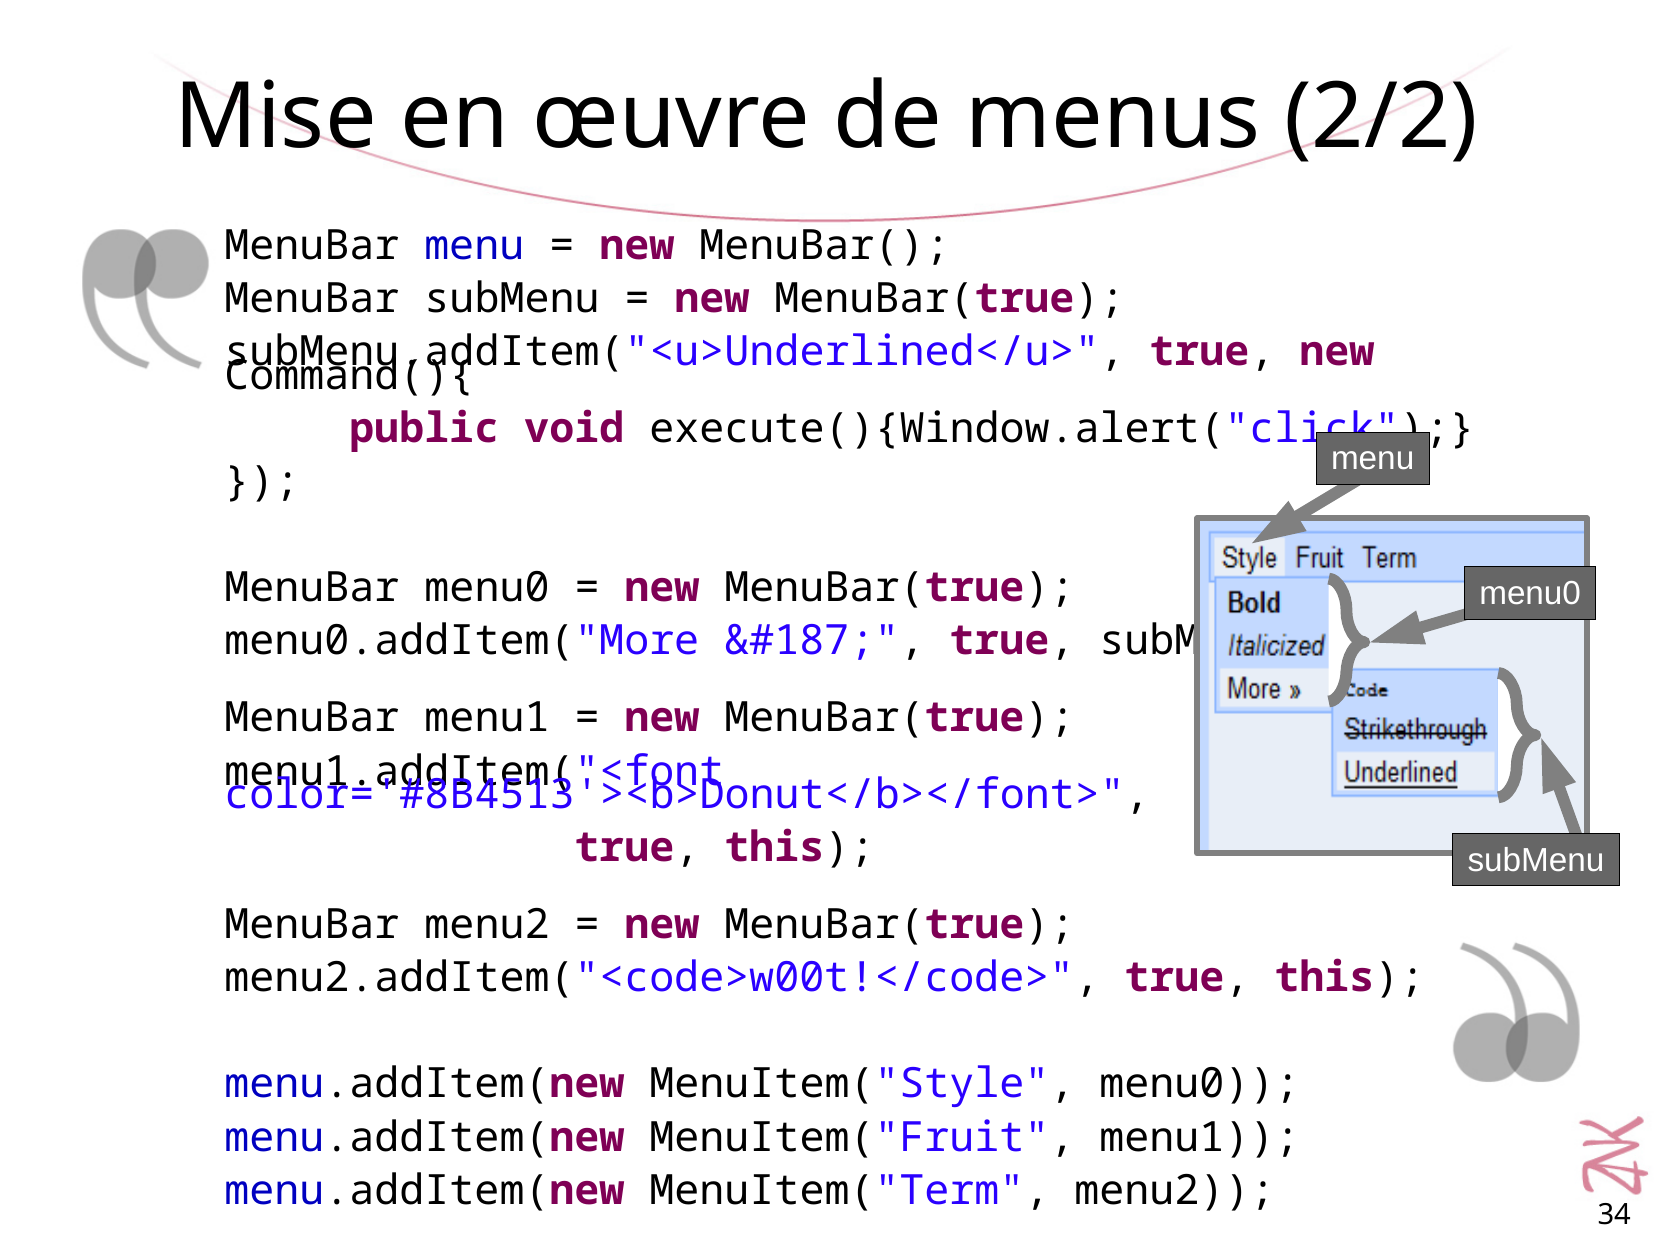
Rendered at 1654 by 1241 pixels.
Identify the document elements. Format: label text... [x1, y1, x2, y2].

title Mise en œuvre de menus (2/2) [82, 11, 1571, 213]
text_box menu [1316, 432, 1430, 485]
text_box subMenu [1452, 833, 1620, 886]
text_box [1328, 578, 1365, 702]
text_box [1498, 672, 1536, 798]
text_box menu0 [1464, 566, 1596, 620]
list MenuBar menu = new MenuBar(); MenuBar subMenu = new MenuBar(true); subMenu.addItem("<u>Underlined</u>", true, new Command(){ public void execute(){Window.alert("click");} }); MenuBar menu0 = new MenuBar(true); menu0.addItem("More &#187;", true, subMenu); MenuBar menu1 = new MenuBar(true); menu1.addItem("<font color='#8B4513'><b>Donut</b></font>", true, this); MenuBar menu2 = new MenuBar(true); menu2.addItem("<code>w00t!</code>", true, this); menu.addItem(new MenuItem("Style", menu0)); menu.addItem(new MenuItem("Fruit", menu1)); menu.addItem(new MenuItem("Term", menu2)); [224, 248, 1501, 1170]
picture [4, 1, 1654, 1241]
